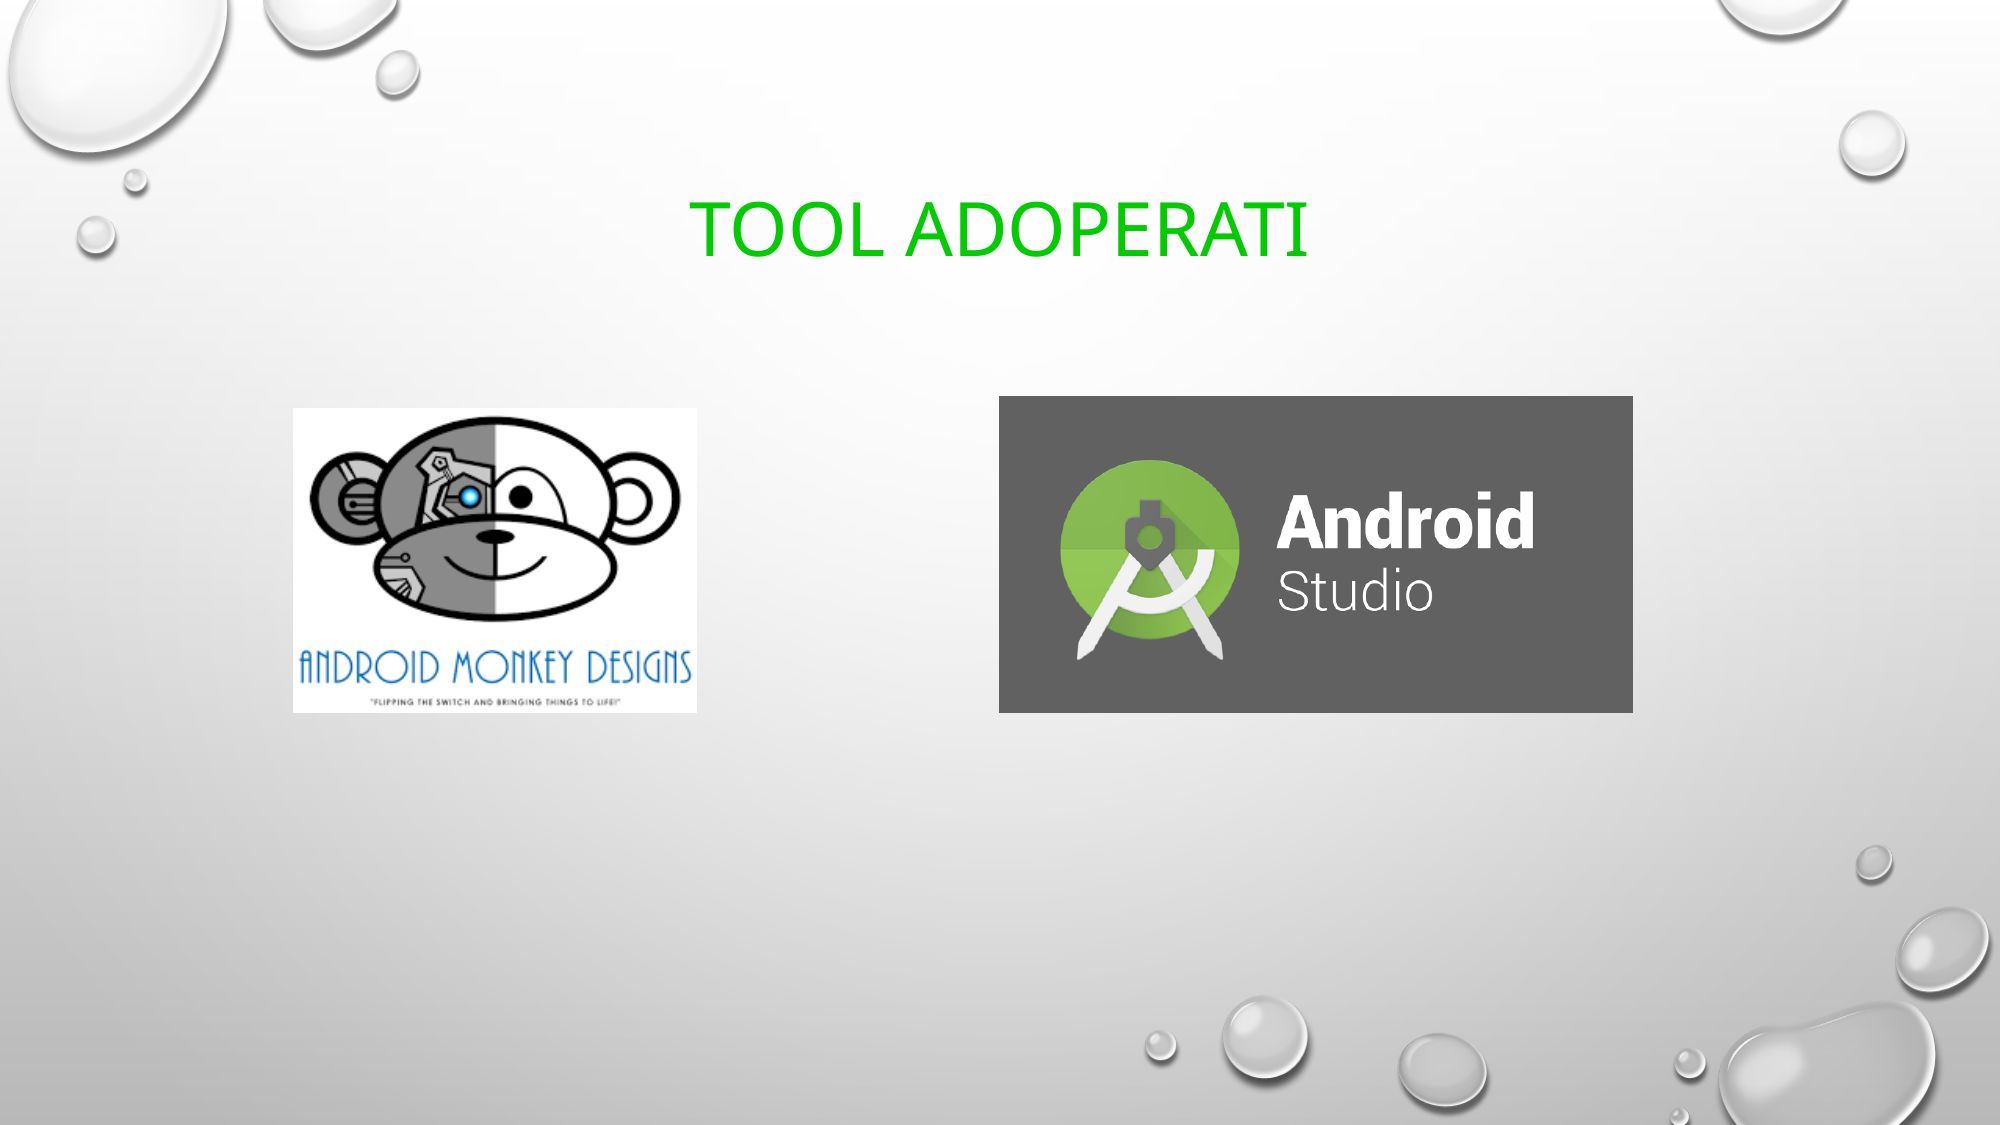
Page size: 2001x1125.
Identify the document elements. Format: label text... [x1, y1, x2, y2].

picture [999, 396, 1633, 713]
picture [293, 408, 697, 713]
title Tool Adoperati [149, 101, 1851, 364]
